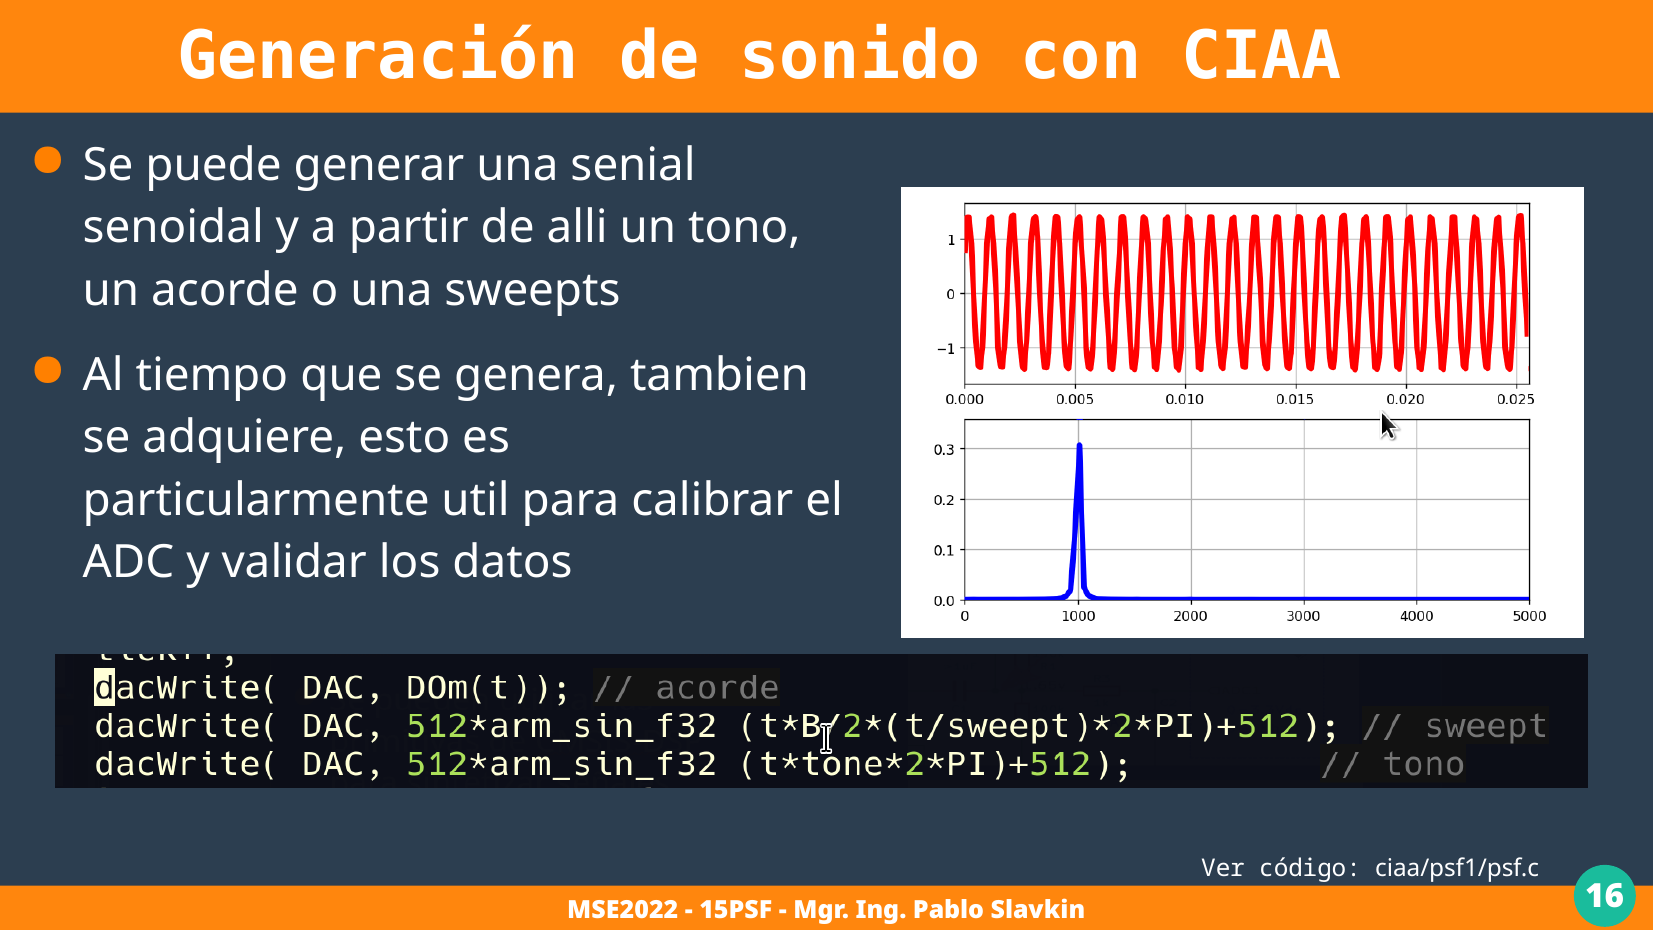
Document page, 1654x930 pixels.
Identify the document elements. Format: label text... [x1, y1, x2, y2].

text_box Ver código: ciaa/psf1/psf.c [1184, 842, 1557, 892]
title Generación de sonido con CIAA [177, 16, 1528, 113]
picture [901, 187, 1584, 638]
list Se puede generar una senial senoidal y a partir de alli un tono, un acorde o una sweepts Al tiempo que se genera, tambien se adquiere, esto es particularmente util para calibrar el ADC y validar los datos [11, 131, 863, 601]
picture [55, 654, 1588, 788]
